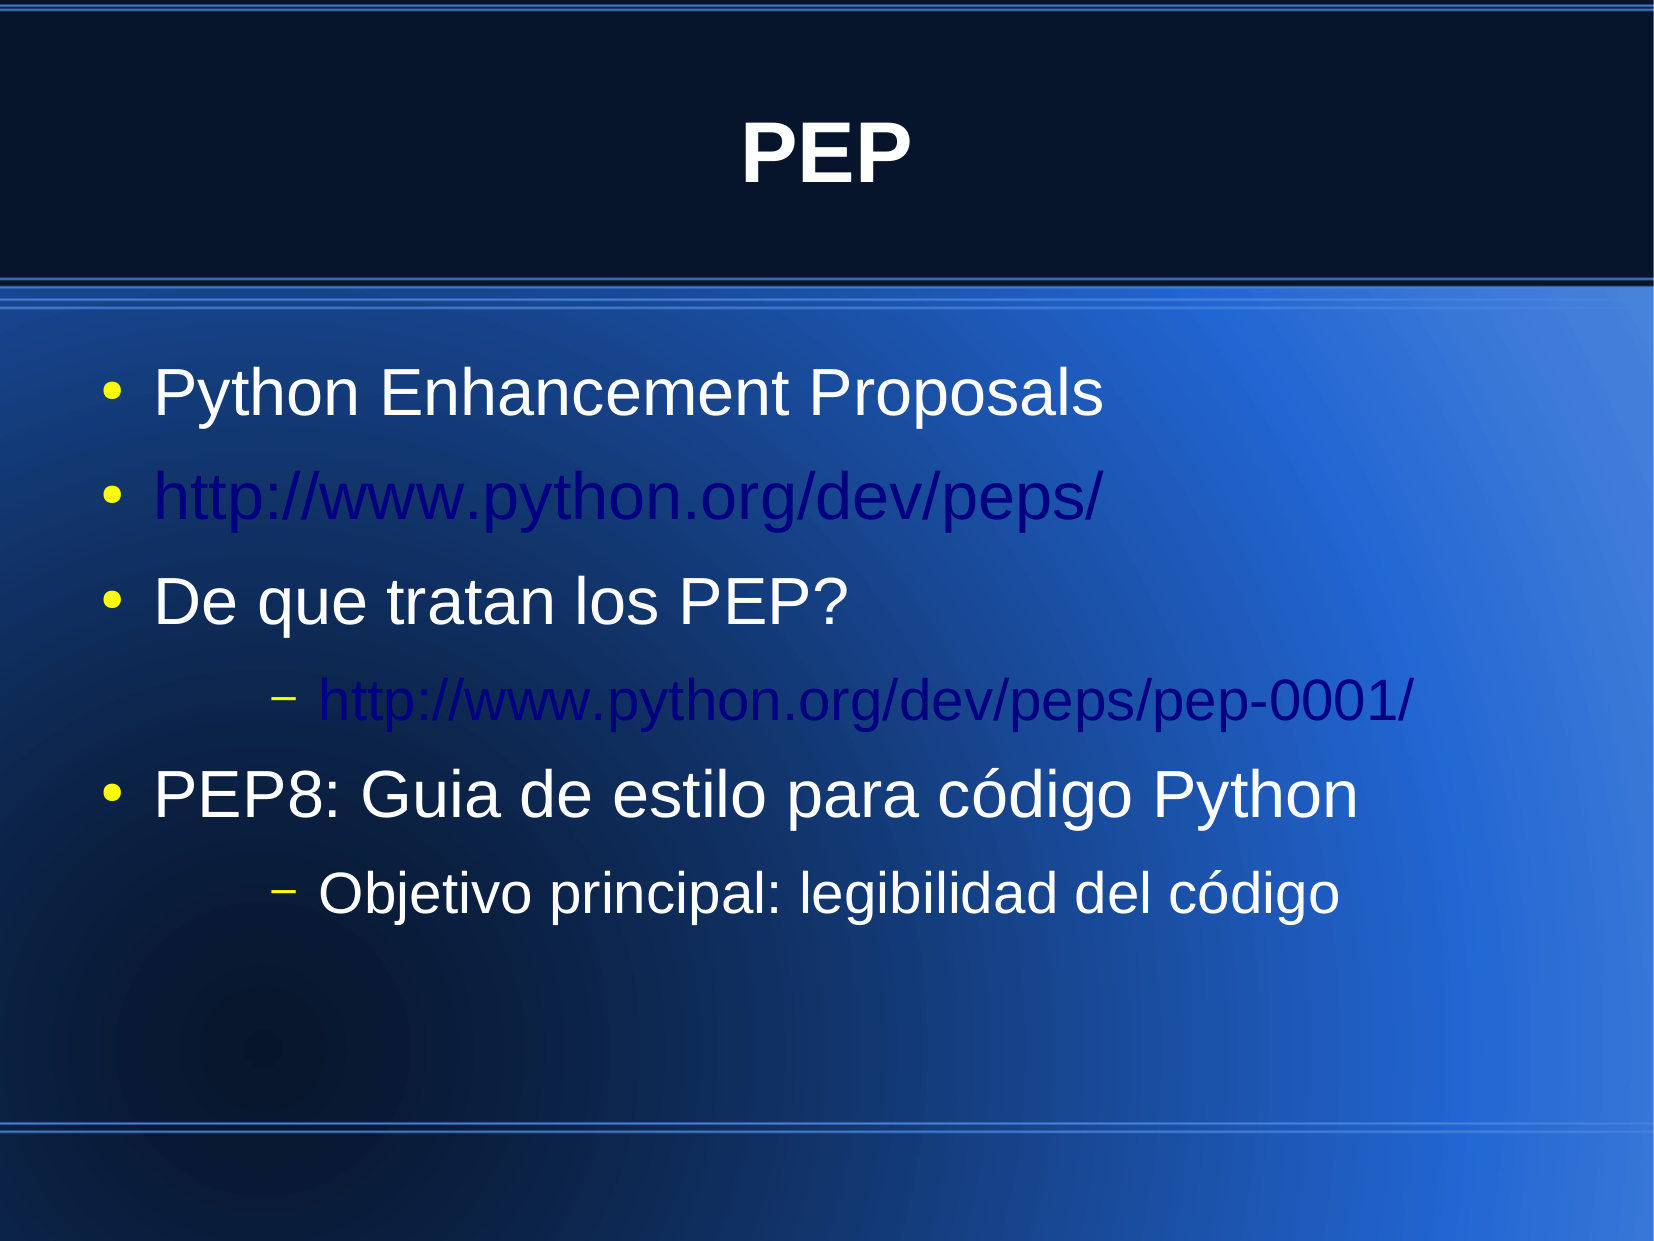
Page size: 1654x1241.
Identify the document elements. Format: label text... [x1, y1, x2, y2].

title PEP [82, 49, 1571, 257]
list Python Enhancement Proposals http://www.python.org/dev/peps/ De que tratan los PEP? http://www.python.org/dev/peps/pep-0001/ PEP8: Guia de estilo para código Python Objetivo principal: legibilidad del código [82, 355, 1571, 1075]
picture [0, 0, 1654, 1241]
